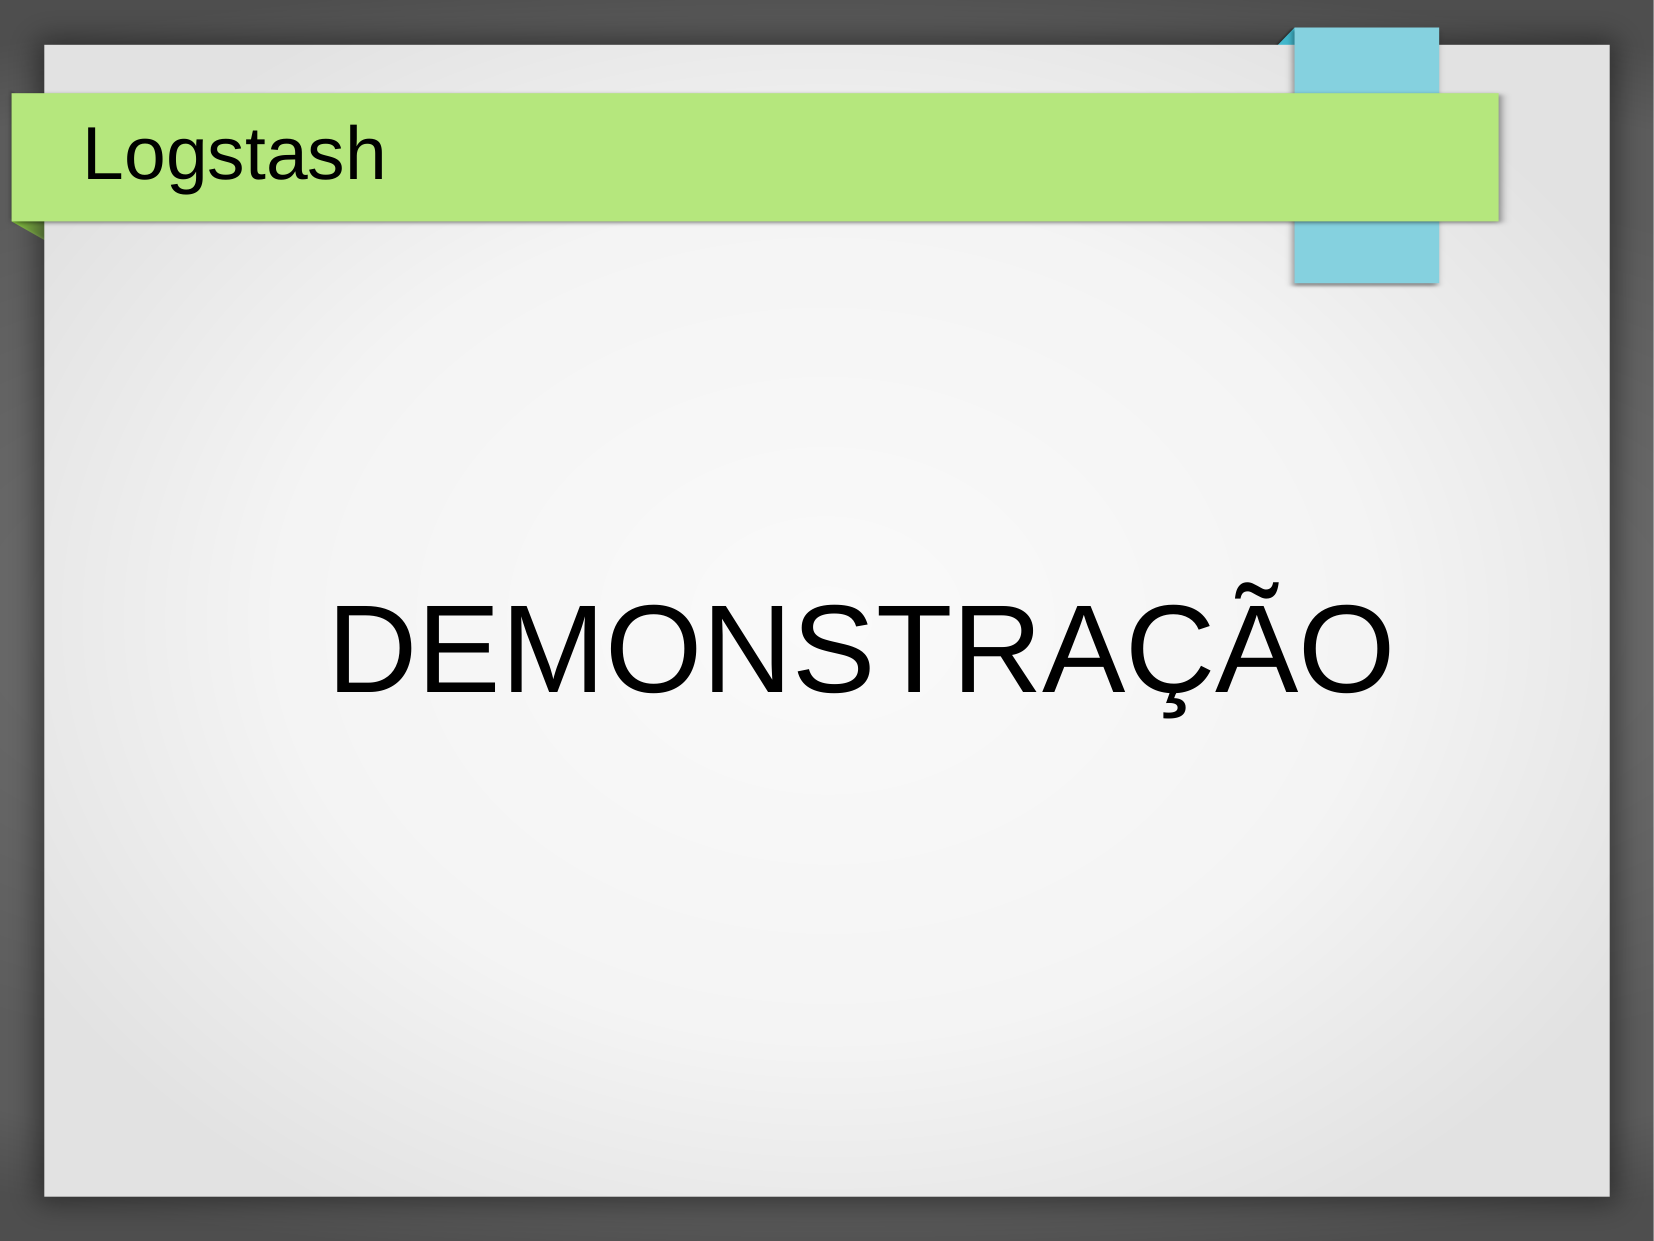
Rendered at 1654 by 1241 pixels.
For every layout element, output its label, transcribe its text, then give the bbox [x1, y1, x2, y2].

picture [0, 0, 1654, 1241]
list DEMONSTRAÇÃO [82, 578, 1571, 1015]
title Logstash [82, 94, 1264, 213]
